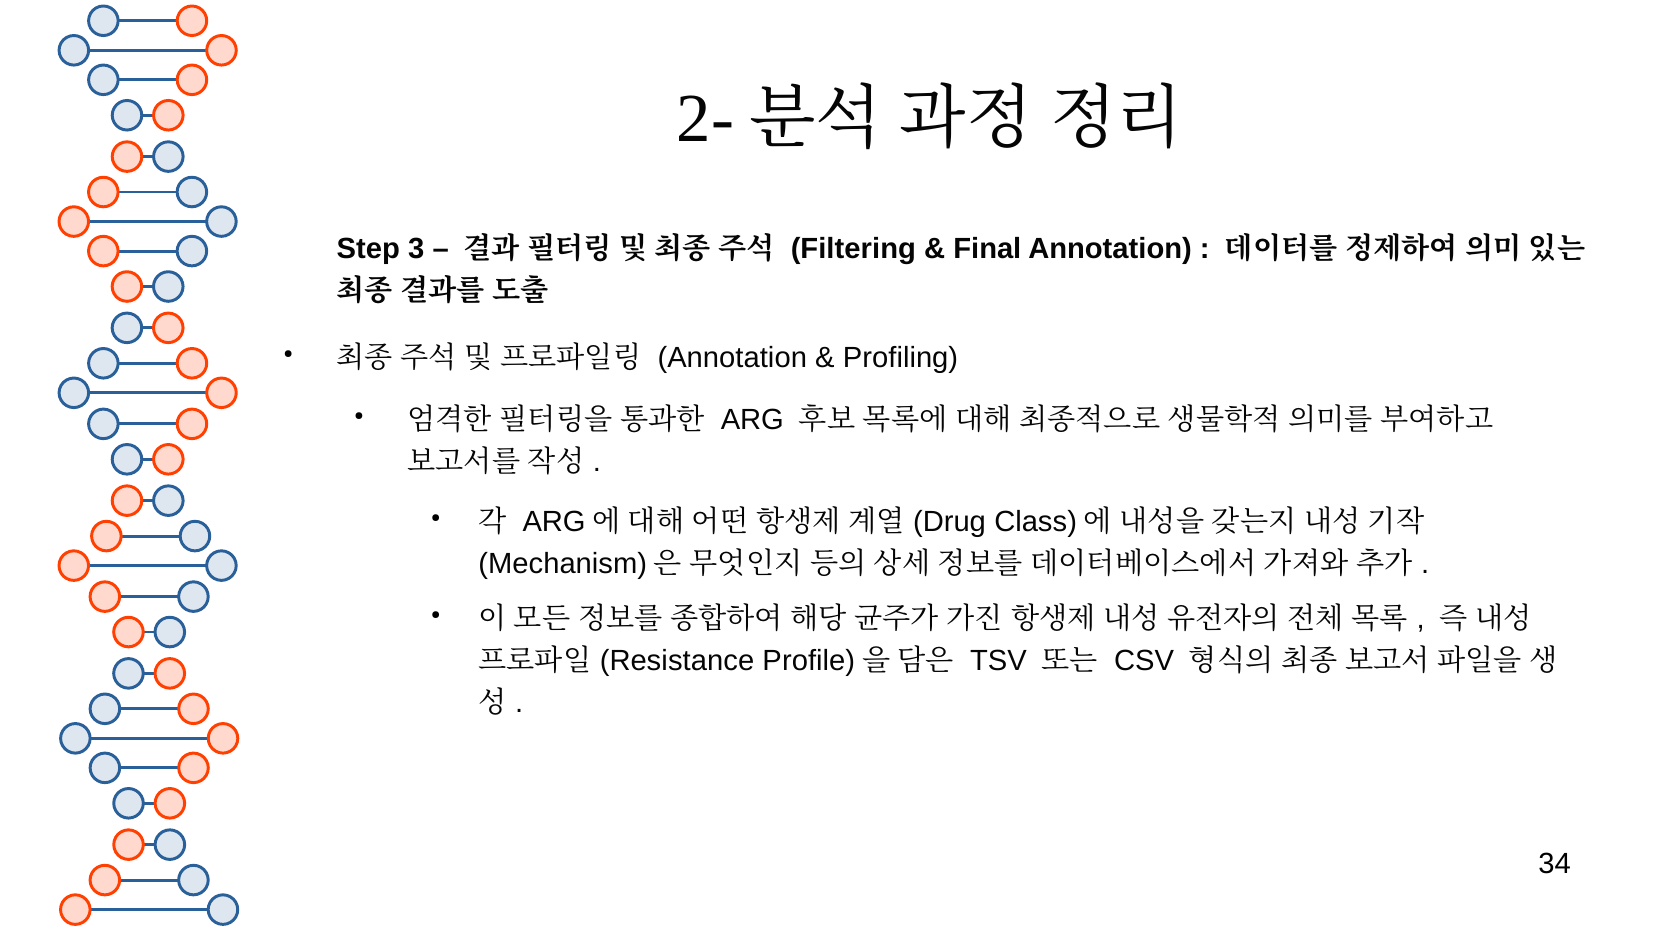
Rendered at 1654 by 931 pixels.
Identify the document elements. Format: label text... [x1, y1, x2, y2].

title 2-분석 과정 정리 [265, 35, 1595, 189]
list Step 3 – 결과 필터링 및 최종 주석 (Filtering & Final Annotation) : 데이터를 정제하여 의미 있는 최종 결과를 도출 최종 주석 및 프로파일링 (Annotation & Profiling) 엄격한 필터링을 통과한 ARG 후보 목록에 대해 최종적으로 생물학적 의미를 부여하고 보고서를 작성. 각 ARG에 대해 어떤 항생제 계열(Drug Class)에 내성을 갖는지 내성 기작(Mechanism)은 무엇인지 등의 상세 정보를 데이터베이스에서 가져와 추가. 이 모든 정보를 종합하여 해당 균주가 가진 항생제 내성 유전자의 전체 목록, 즉 내성 프로파일(Resistance Profile)을 담은 TSV 또는 CSV 형식의 최종 보고서 파일을 생성. [265, 224, 1595, 764]
